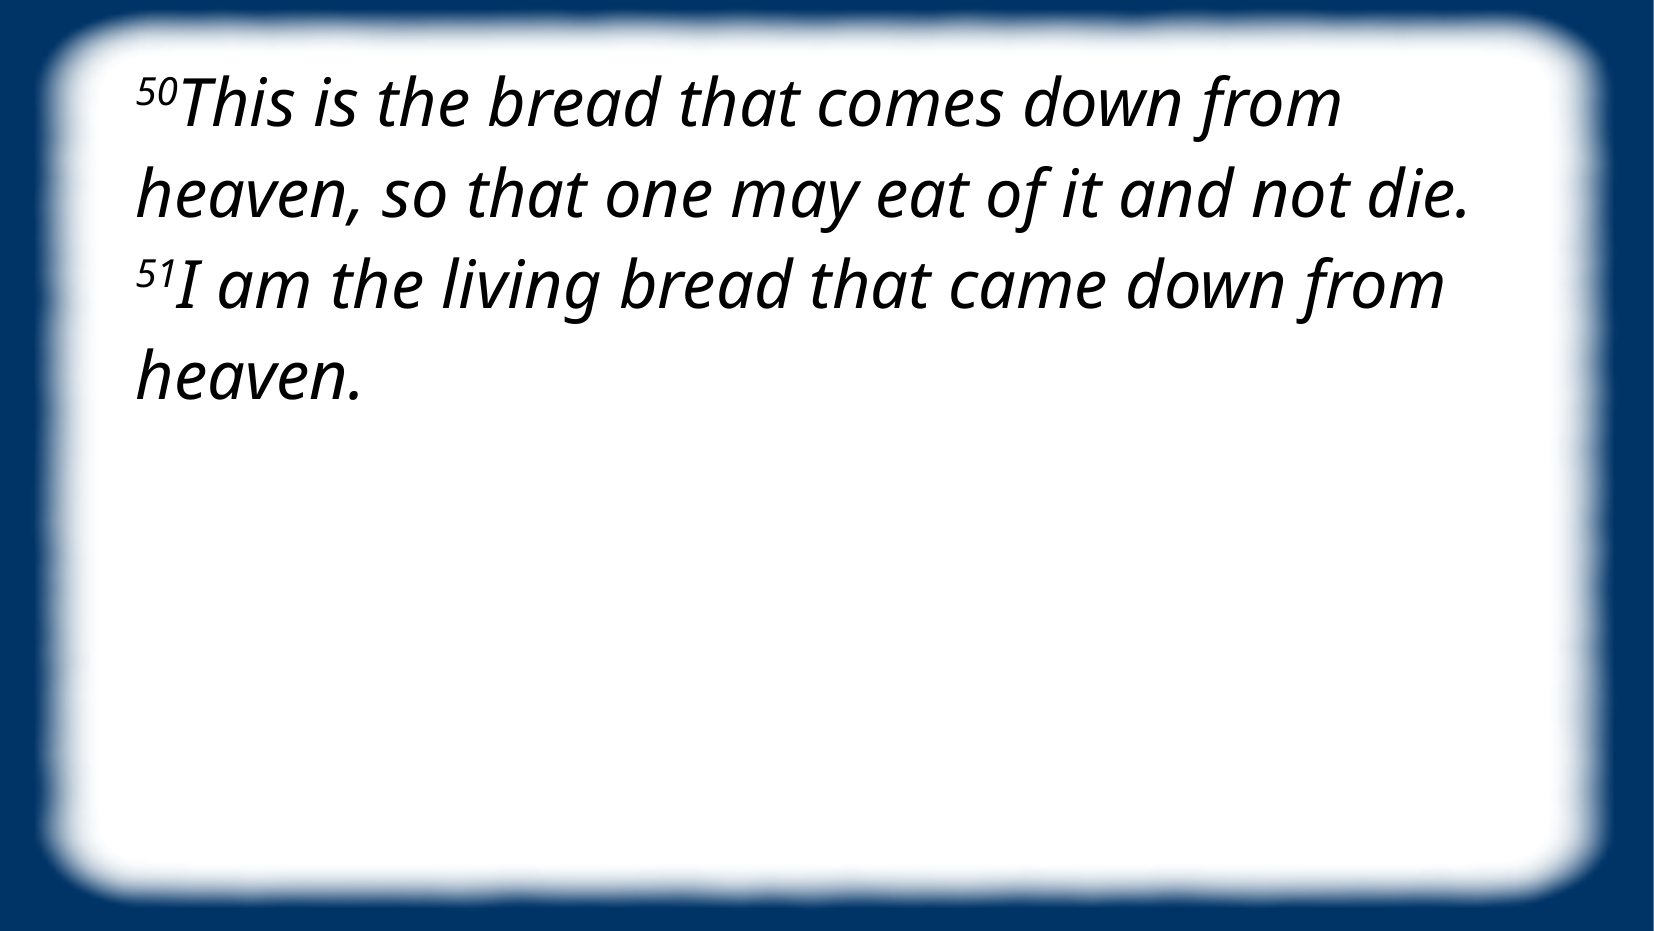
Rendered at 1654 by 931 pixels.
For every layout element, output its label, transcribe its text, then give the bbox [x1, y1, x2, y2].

picture [0, 0, 1654, 931]
text_box 50This is the bread that comes down from heaven, so that one may eat of it and not die. 51I am the living bread that came down from heaven. [120, 48, 1563, 451]
